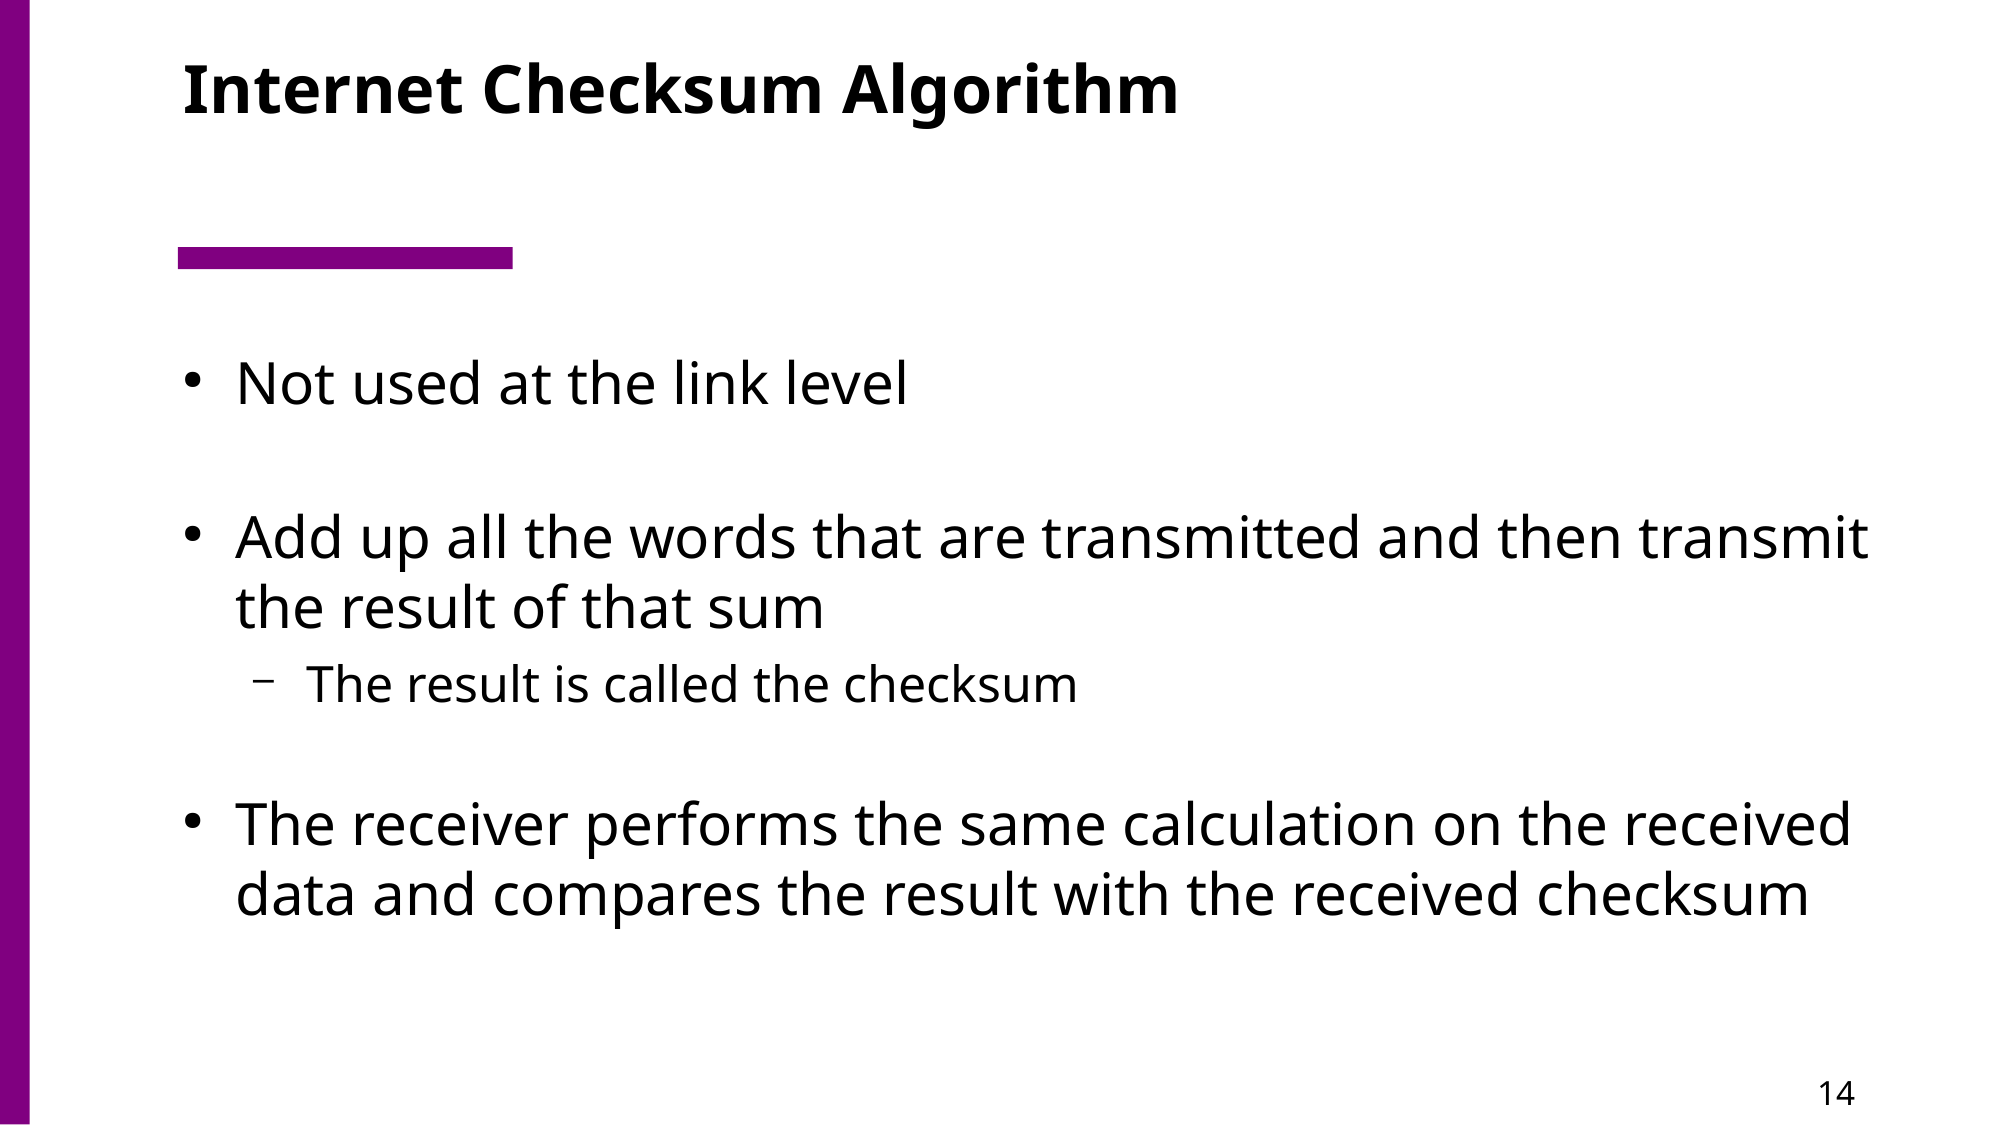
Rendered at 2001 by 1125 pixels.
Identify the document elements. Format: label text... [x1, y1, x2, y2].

title Internet Checksum Algorithm [133, 0, 1946, 135]
list Not used at the link level Add up all the words that are transmitted and then transmit the result of that sum The result is called the checksum The receiver performs the same calculation on the received data and compares the result with the received checksum [149, 184, 1959, 1024]
